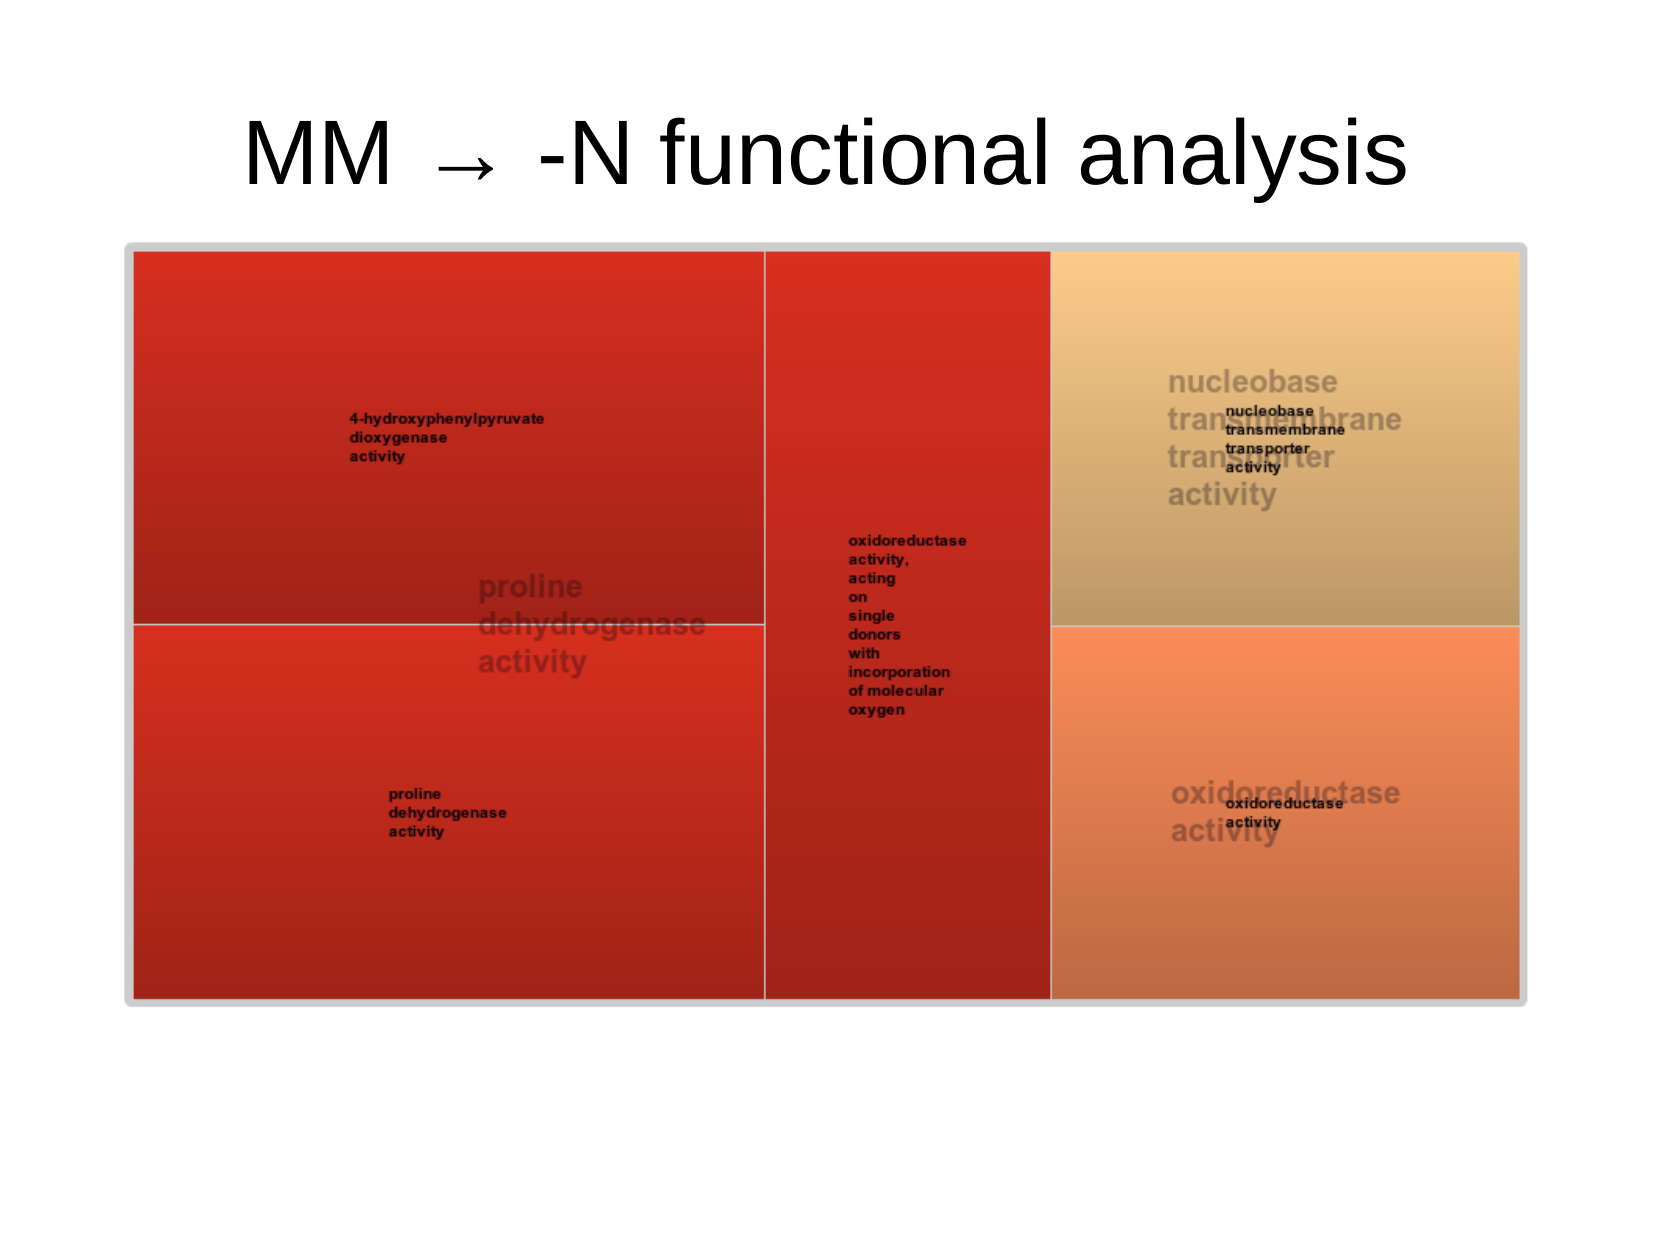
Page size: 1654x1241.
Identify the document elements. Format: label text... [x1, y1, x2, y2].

title MM → -N functional analysis [82, 49, 1571, 257]
picture [109, 227, 1548, 1015]
